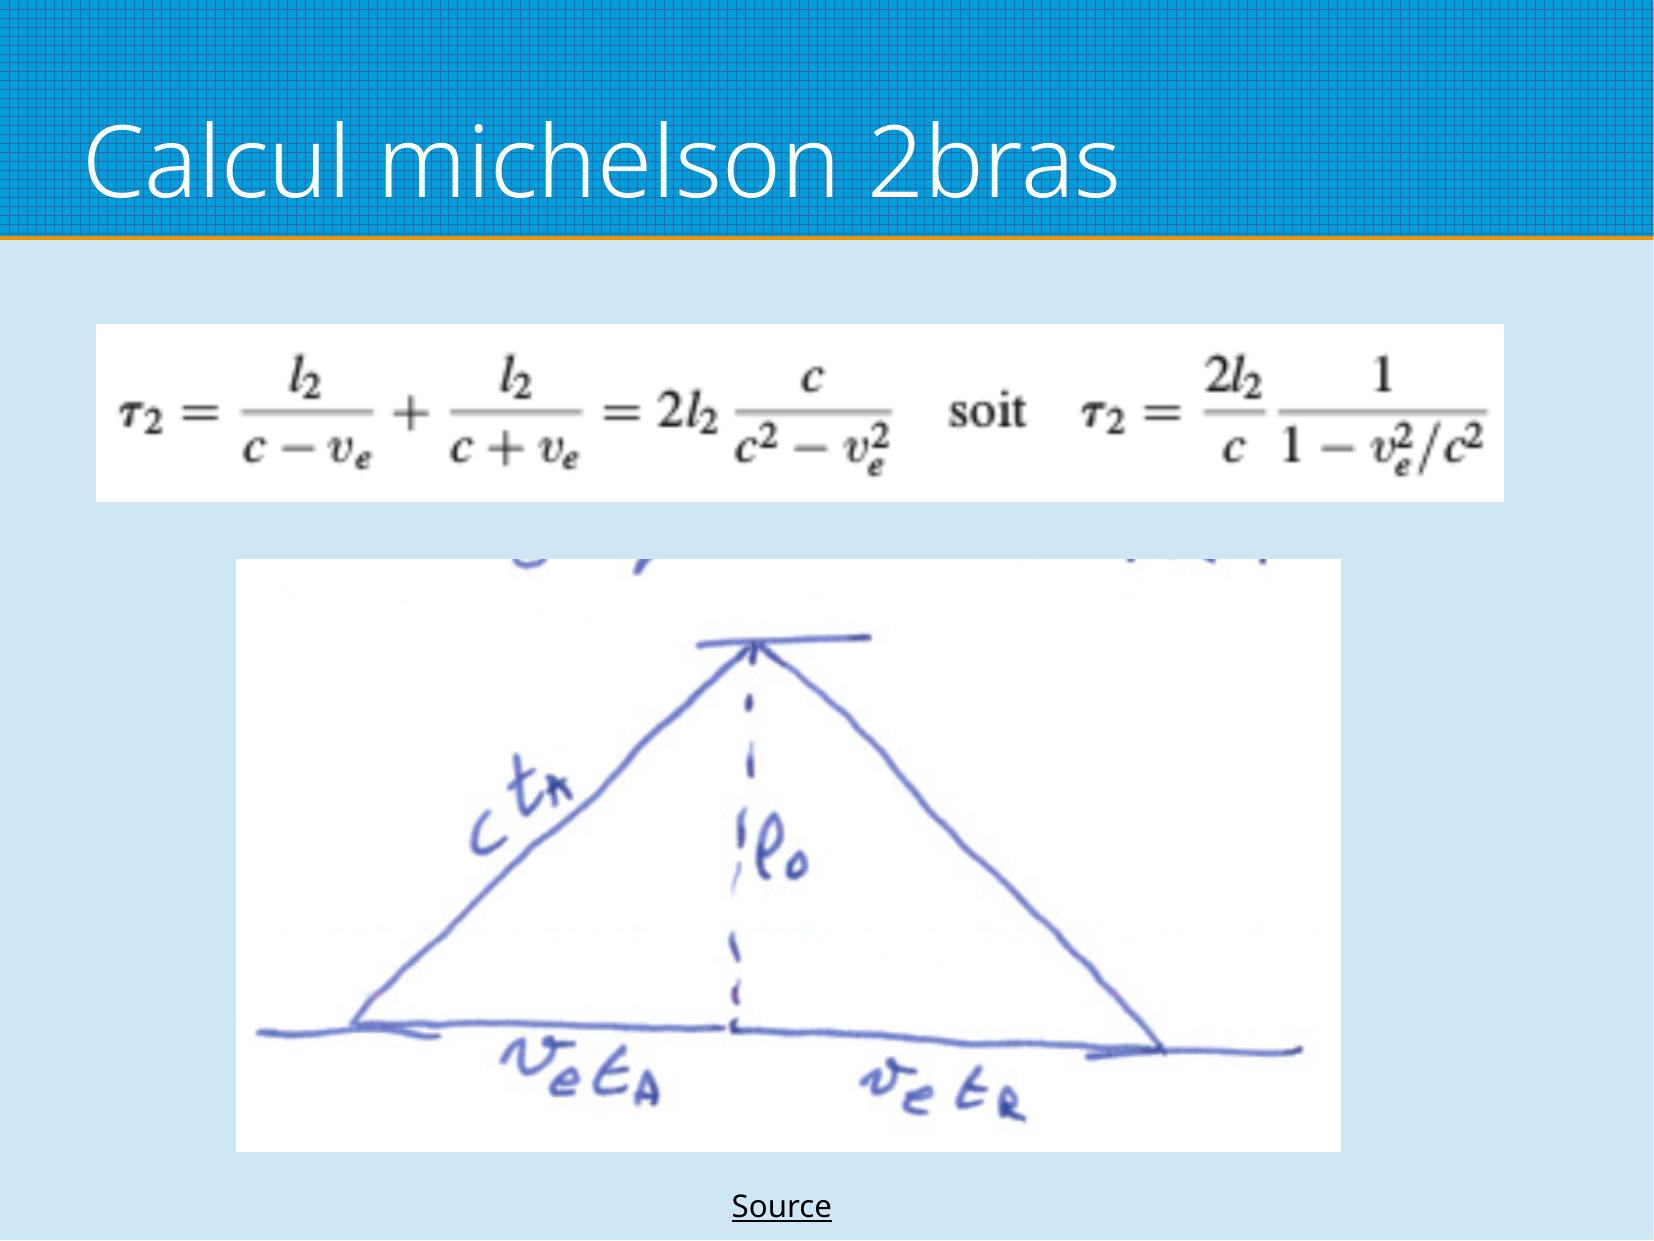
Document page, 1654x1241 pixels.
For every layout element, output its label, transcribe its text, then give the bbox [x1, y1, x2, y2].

picture [236, 559, 1341, 1152]
text_box Source [725, 1179, 1654, 1232]
title Calcul michelson 2bras [82, 19, 1571, 227]
picture [96, 324, 1504, 502]
